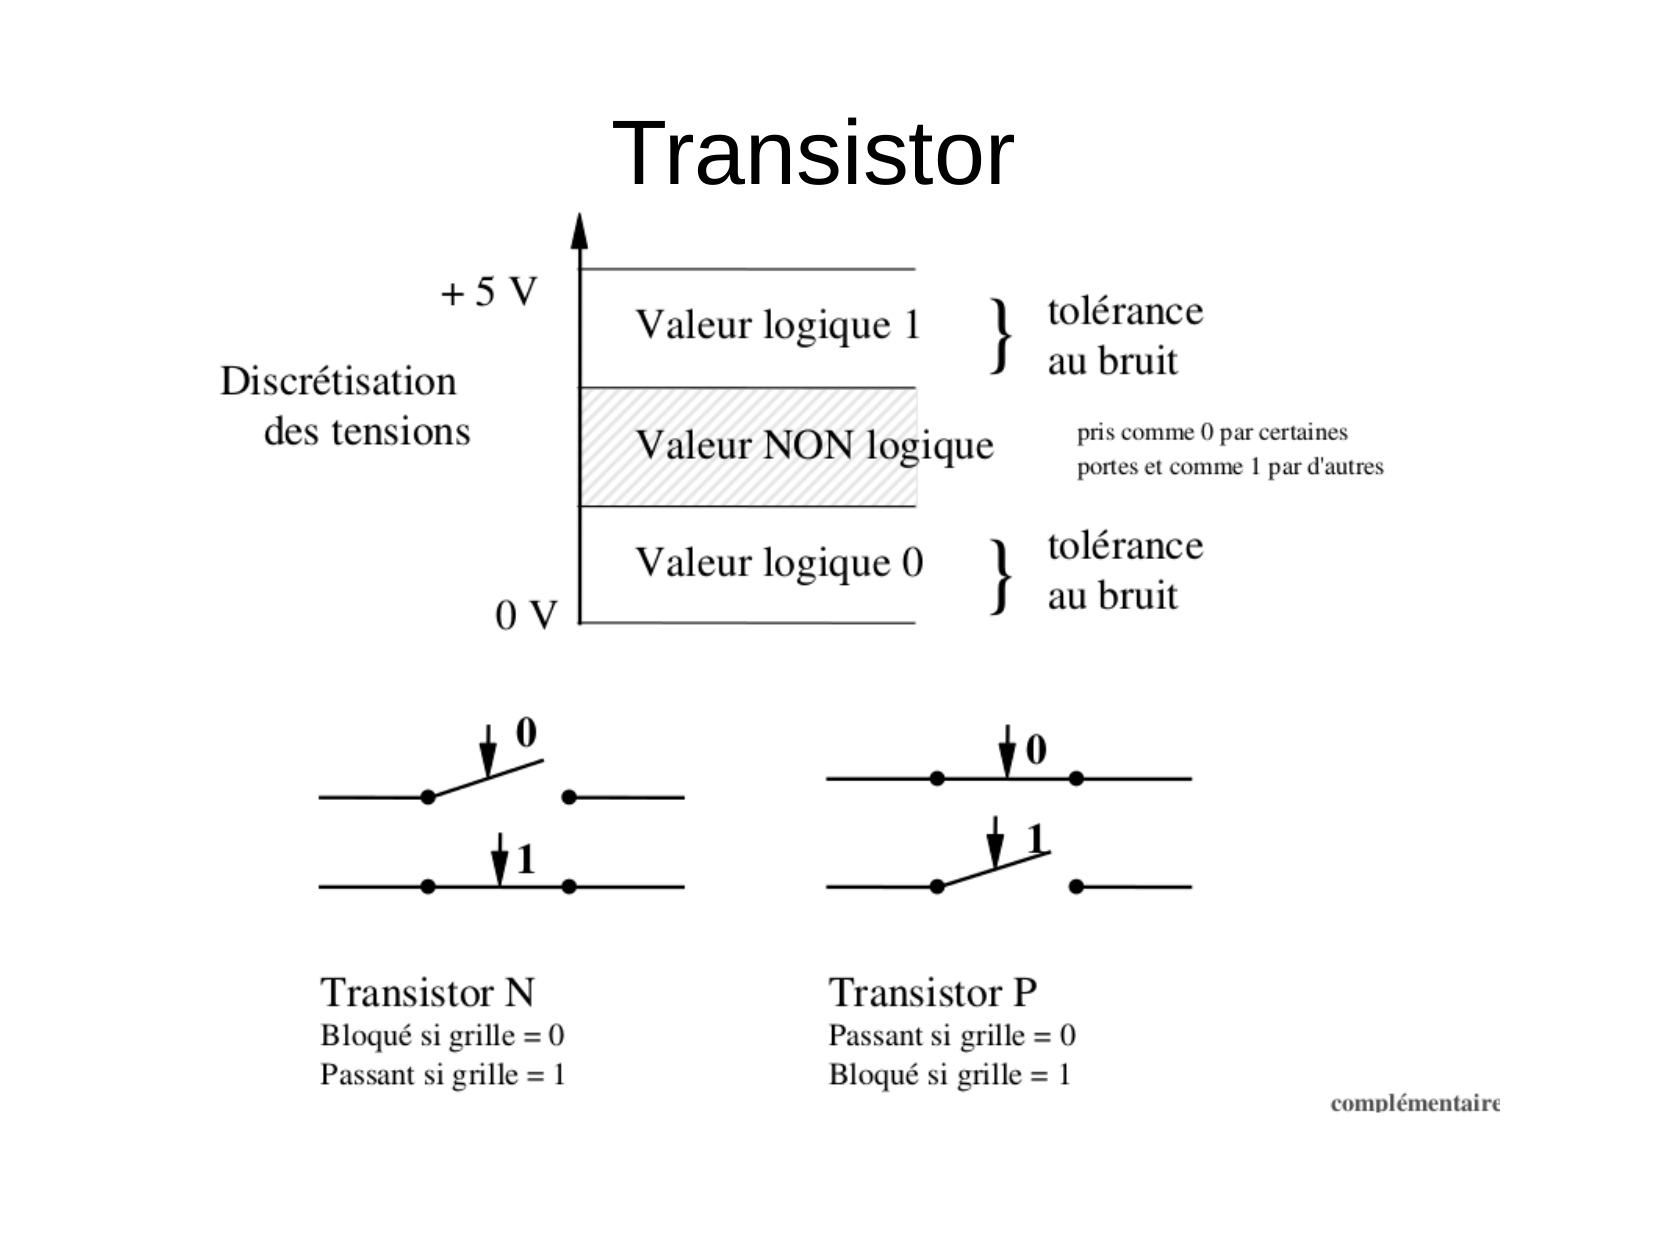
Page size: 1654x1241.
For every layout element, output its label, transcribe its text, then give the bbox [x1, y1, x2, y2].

picture [175, 196, 1500, 1130]
title Transistor [82, 49, 1571, 257]
